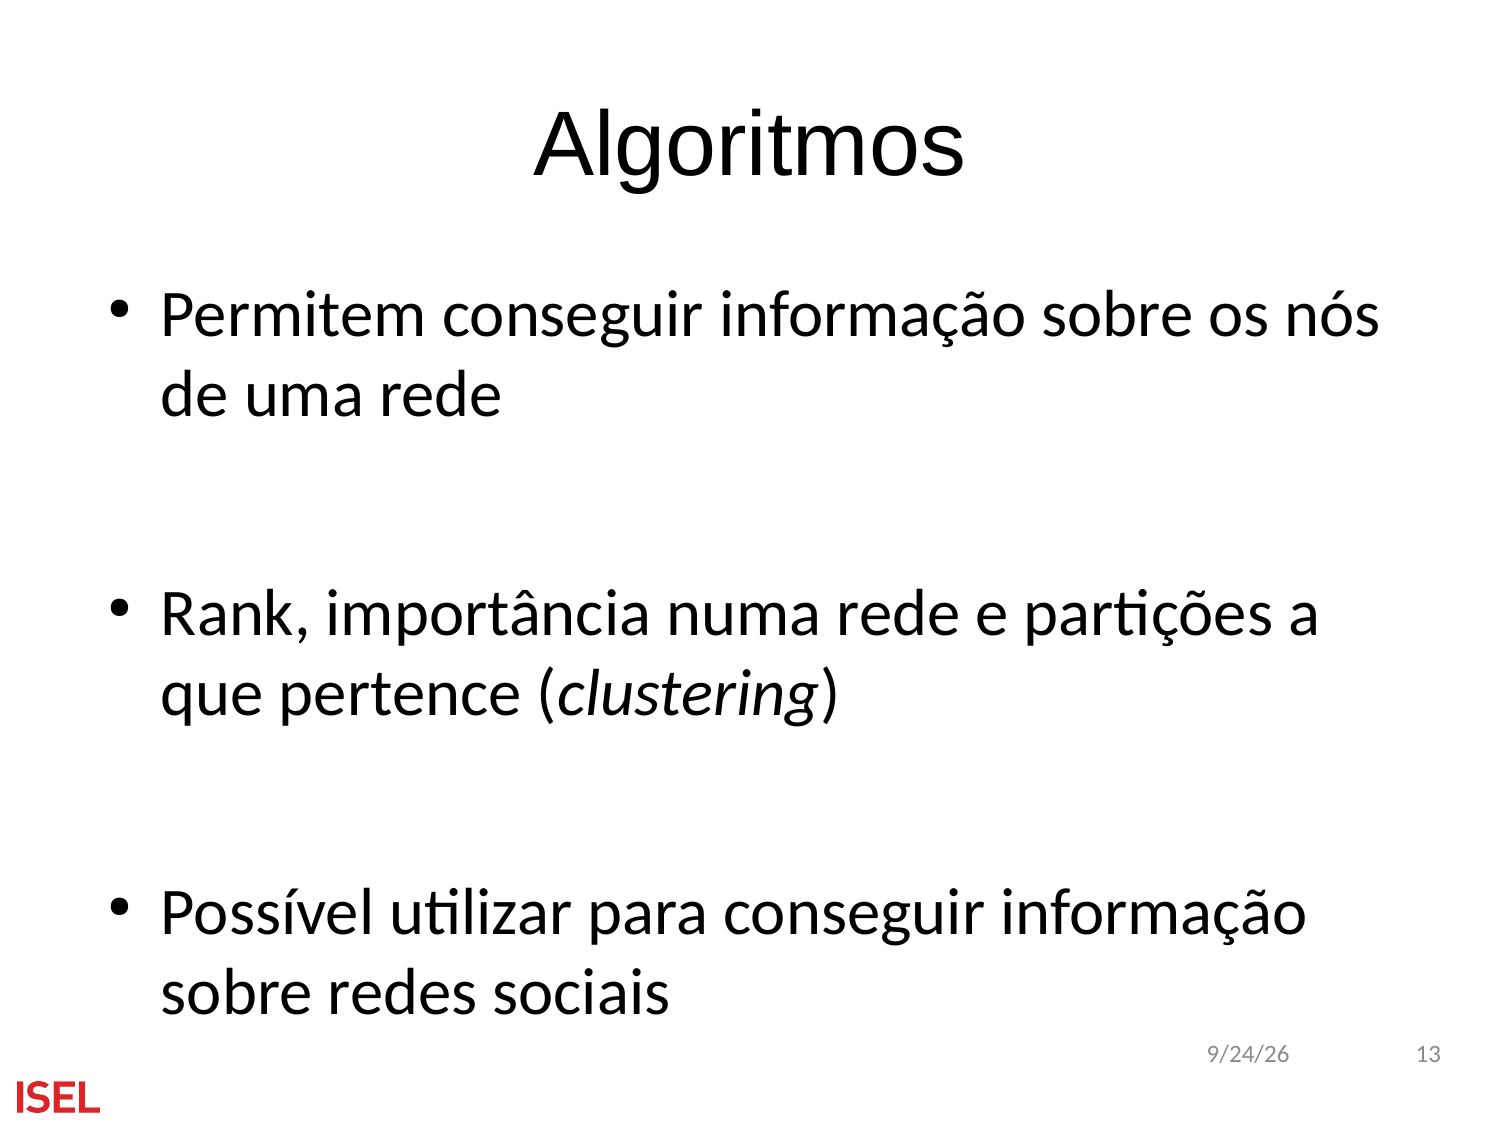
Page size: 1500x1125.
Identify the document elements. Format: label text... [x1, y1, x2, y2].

picture [17, 1081, 100, 1113]
slide_number 9/29/14 [1191, 1033, 1340, 1071]
slide_number <número> [1347, 1033, 1457, 1071]
list Permitem conseguir informação sobre os nós de uma rede Rank, importância numa rede e partições a que pertence (clustering) Possível utilizar para conseguir informação sobre redes sociais [75, 262, 1425, 1005]
title Algoritmos [75, 45, 1425, 233]
